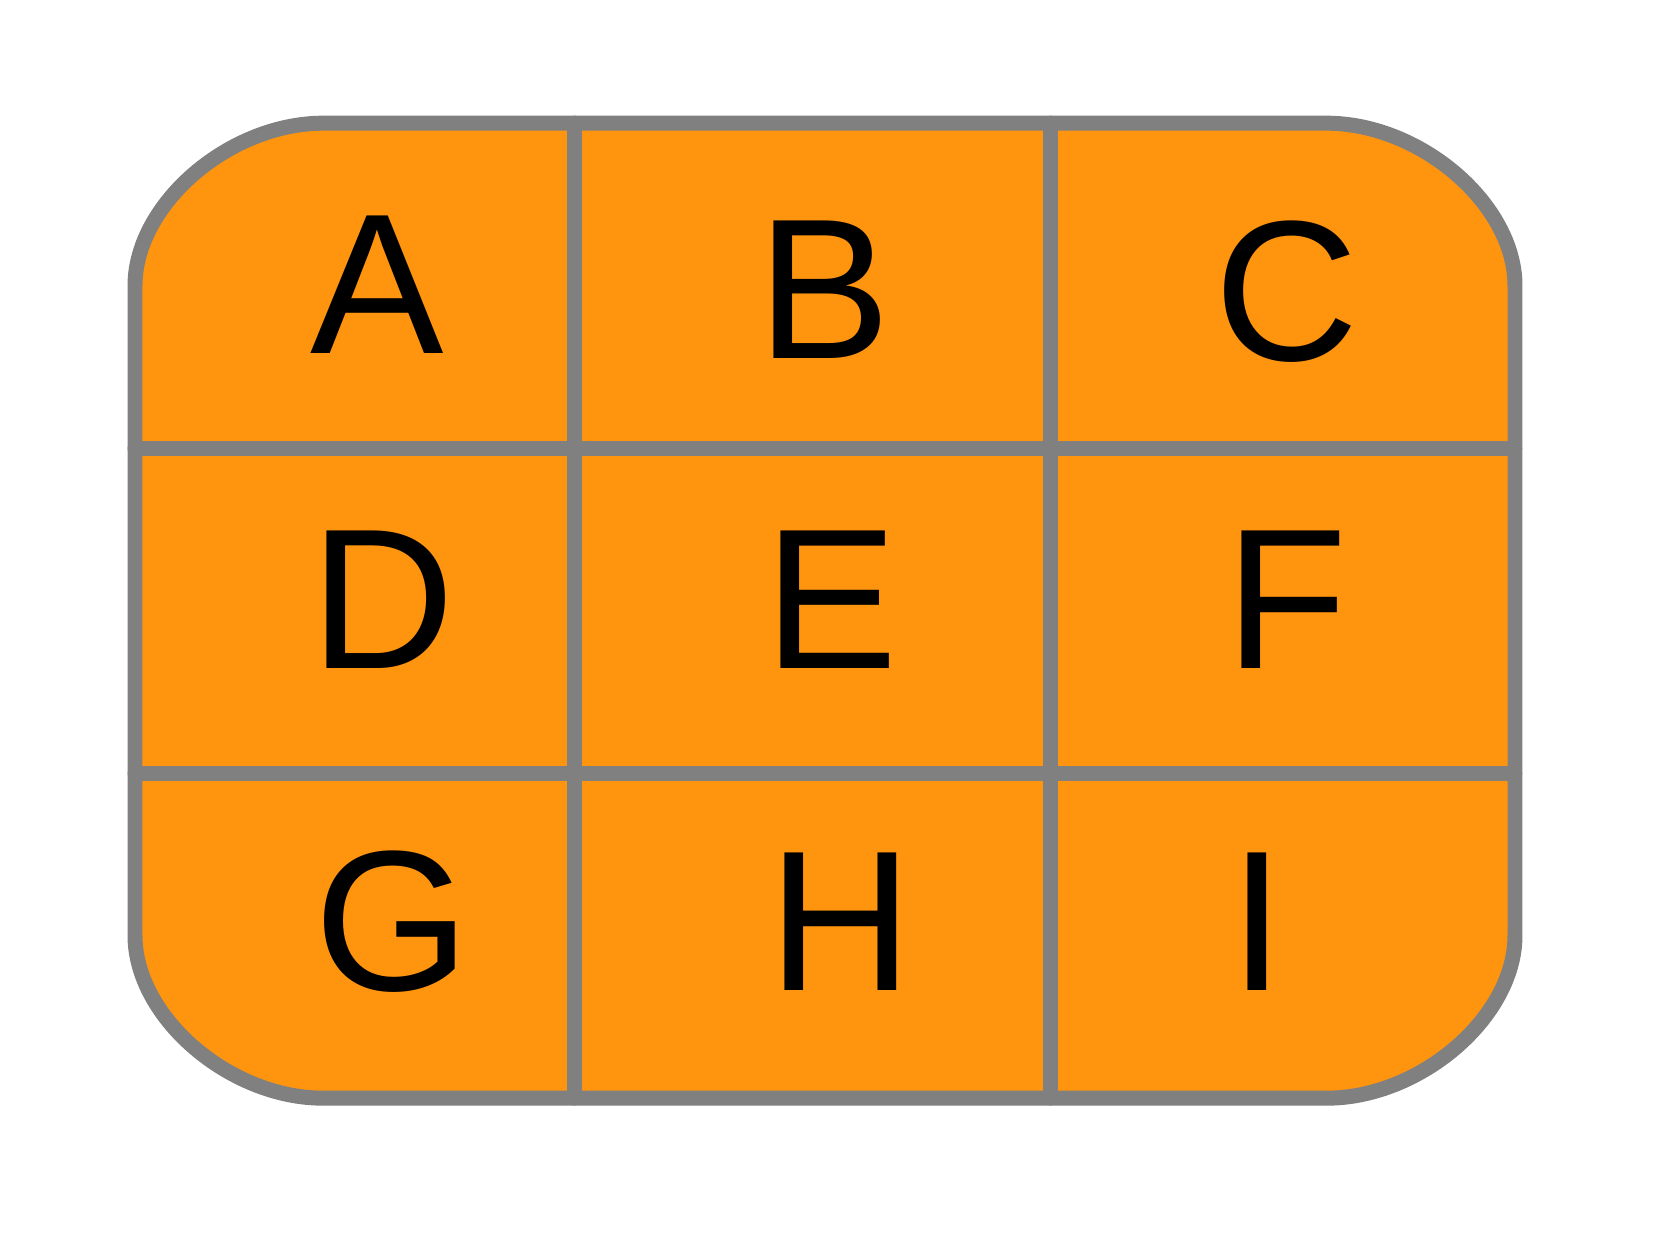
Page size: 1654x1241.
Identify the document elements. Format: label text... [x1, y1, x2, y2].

text_box D [295, 480, 445, 744]
text_box I [1215, 801, 1291, 1066]
text_box E [750, 480, 890, 744]
text_box B [742, 170, 882, 434]
text_box C [1200, 171, 1349, 436]
text_box H [754, 801, 903, 1066]
text_box A [295, 165, 436, 429]
text_box [135, 123, 1516, 1099]
text_box F [1210, 480, 1341, 744]
text_box G [300, 801, 458, 1066]
